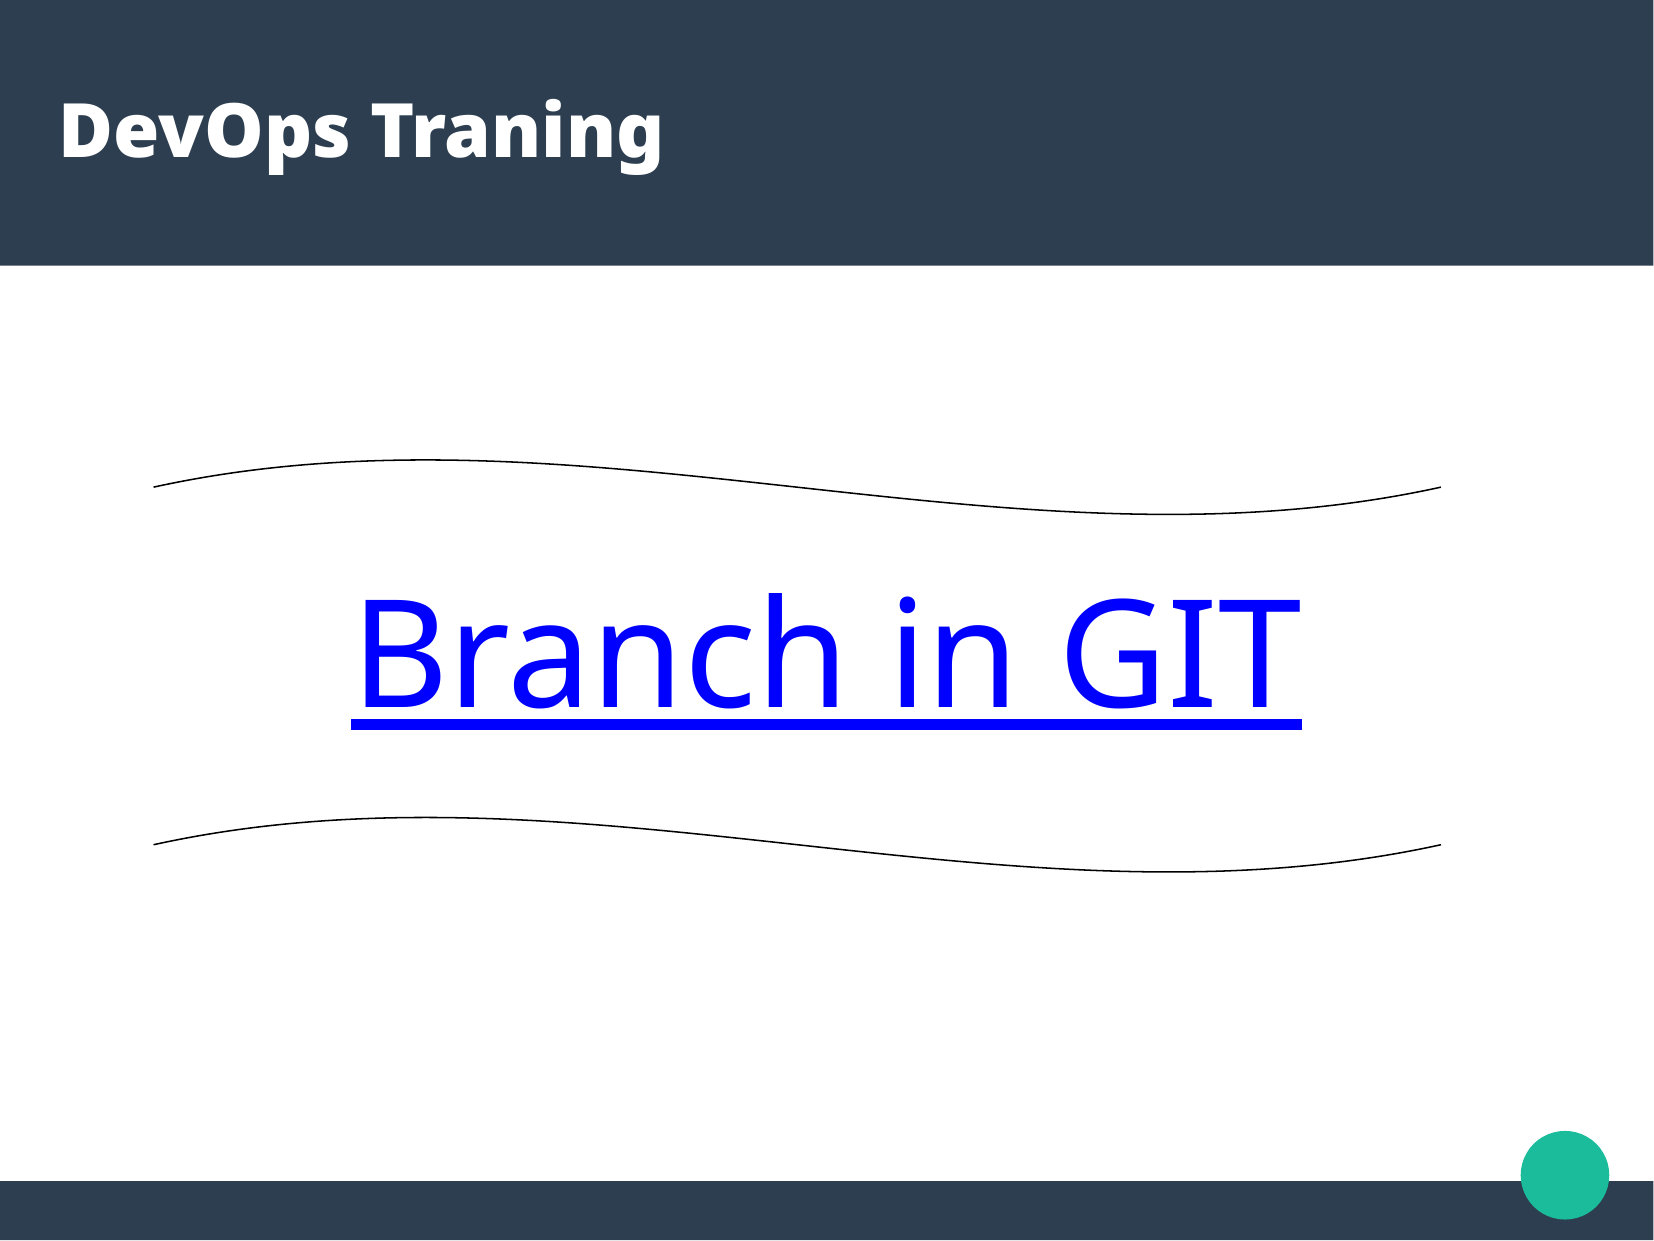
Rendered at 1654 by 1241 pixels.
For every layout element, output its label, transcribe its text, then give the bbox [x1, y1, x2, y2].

subtitle Branch in GIT [82, 290, 1571, 1010]
title DevOps Traning [59, 49, 1595, 207]
